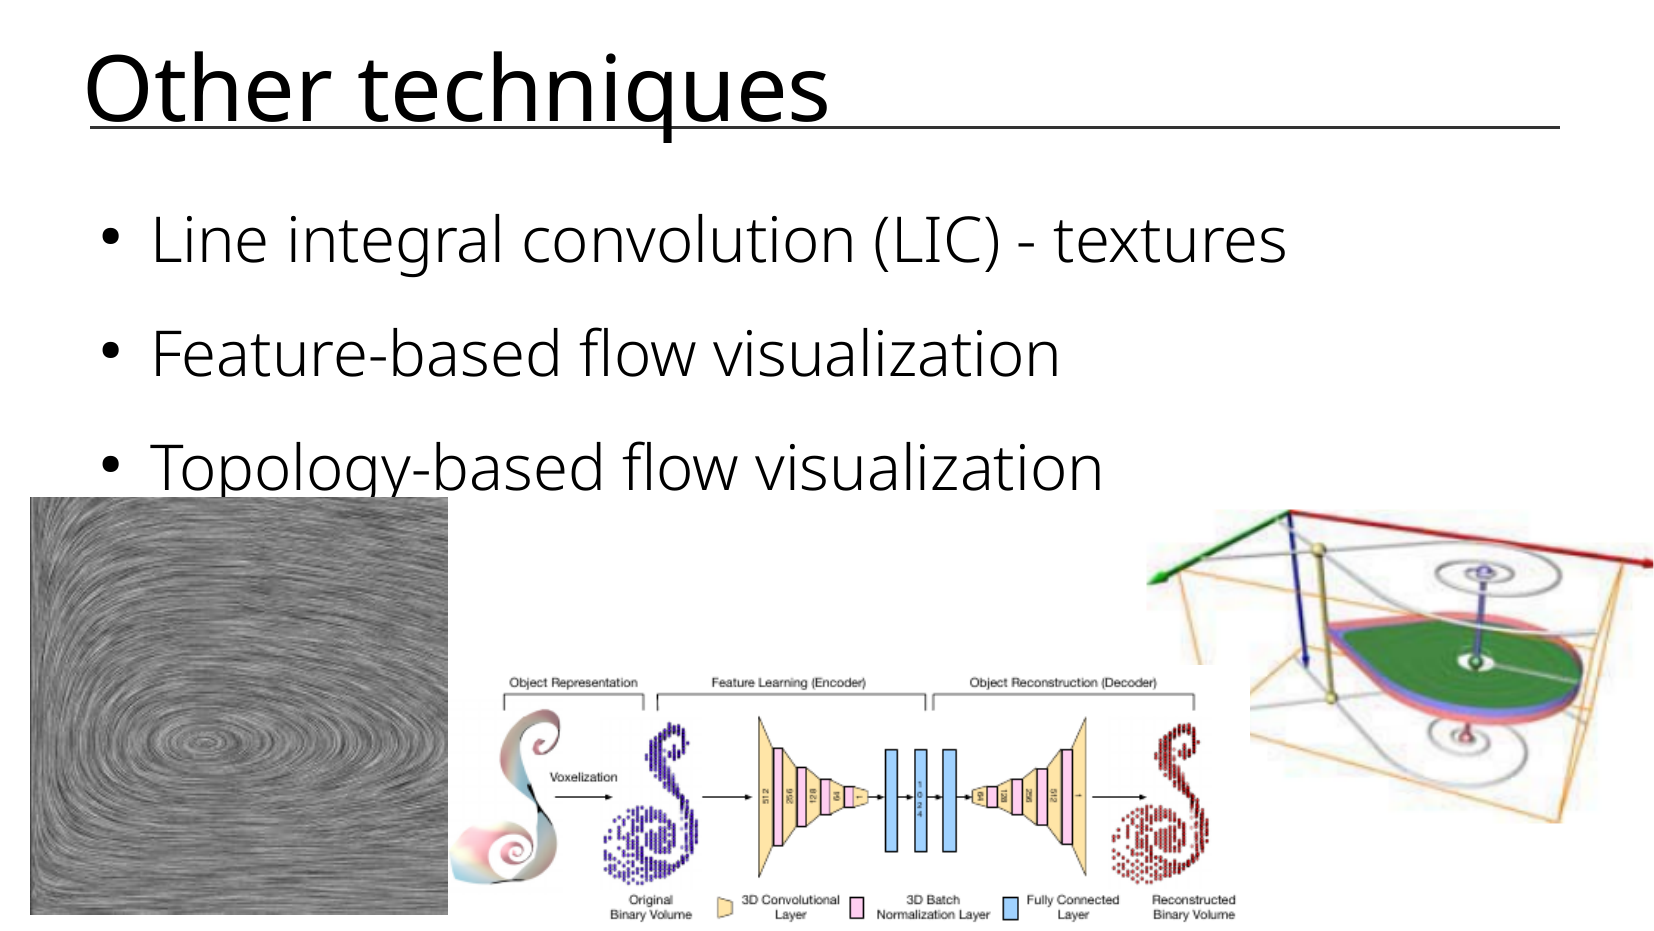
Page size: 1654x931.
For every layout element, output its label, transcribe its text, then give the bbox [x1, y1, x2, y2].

title Other techniques [82, 32, 1571, 140]
picture [30, 477, 1654, 931]
list Line integral convolution (LIC) - textures Feature-based flow visualization Topology-based flow visualization [82, 195, 1571, 511]
